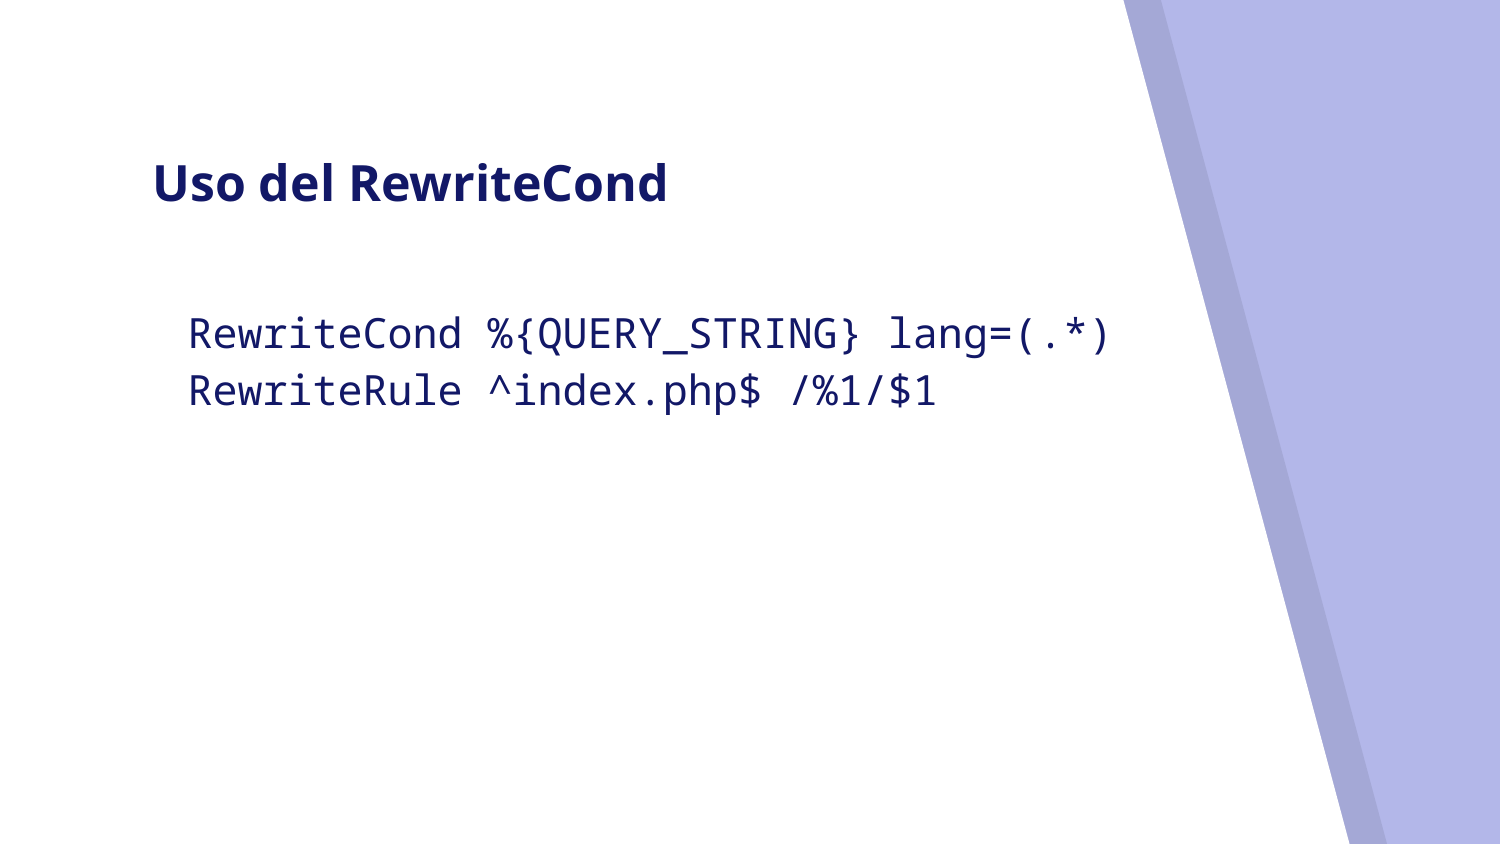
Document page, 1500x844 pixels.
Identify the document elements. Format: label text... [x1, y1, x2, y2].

title Uso del RewriteCond [137, 146, 1011, 227]
text_box RewriteCond %{QUERY_STRING} lang=(.*) RewriteRule ^index.php$ /%1/$1 [137, 246, 1394, 844]
